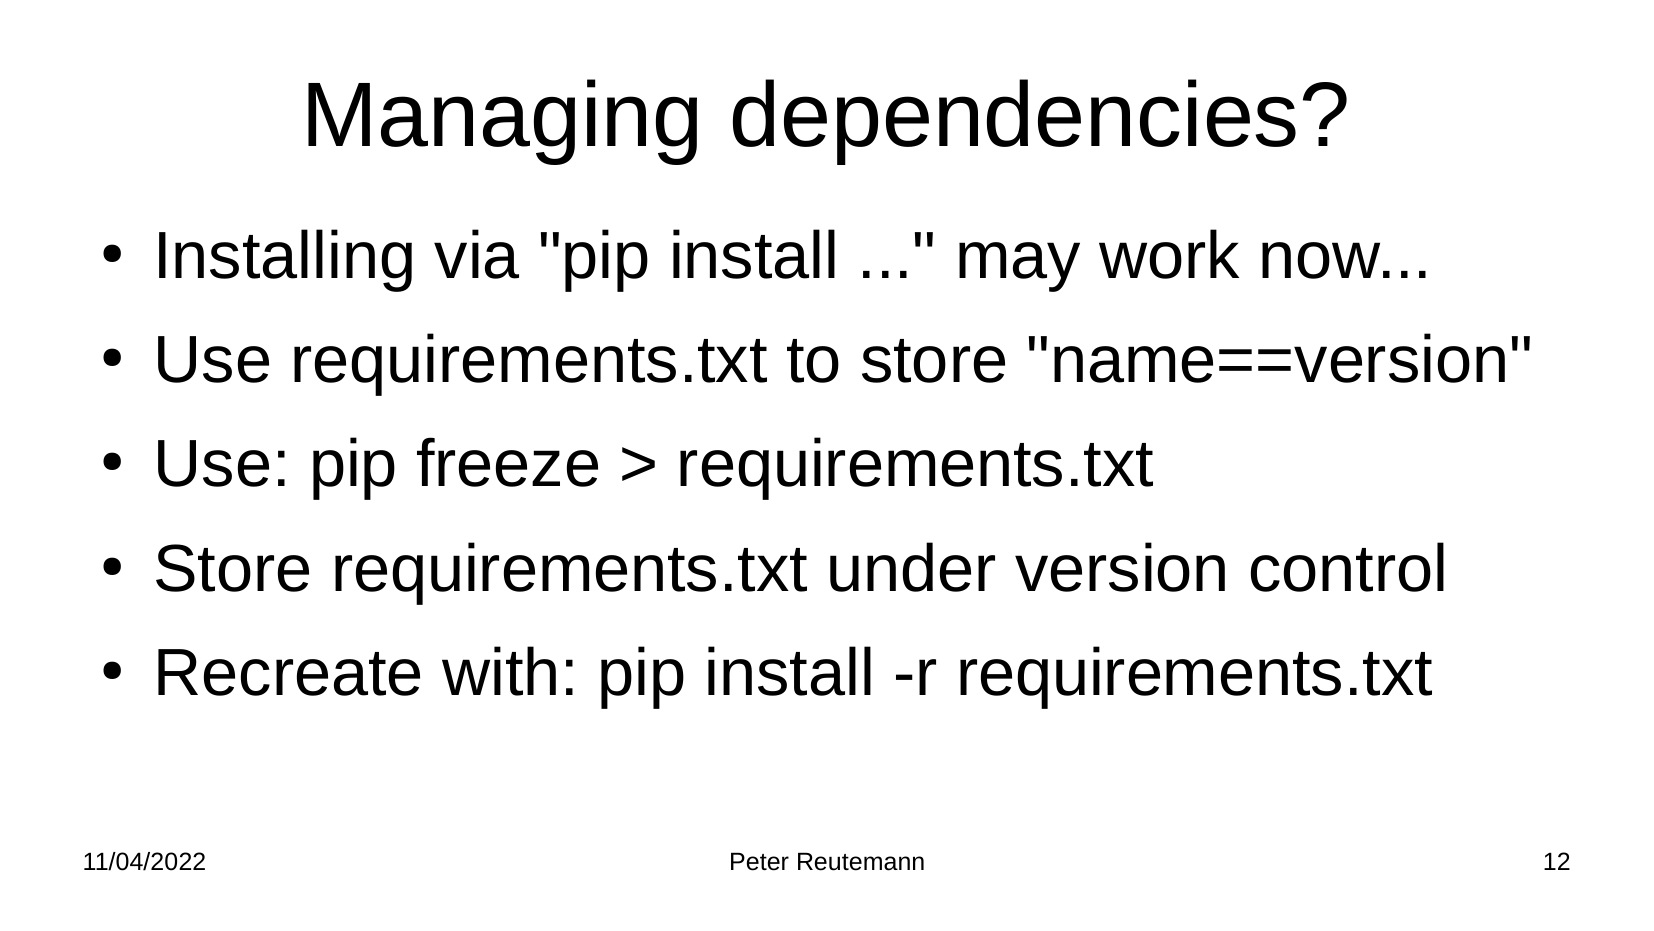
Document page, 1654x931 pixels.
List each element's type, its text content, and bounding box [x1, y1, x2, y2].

title Managing dependencies? [82, 37, 1571, 193]
list Installing via "pip install ..." may work now... Use requirements.txt to store "name==version" Use: pip freeze > requirements.txt Store requirements.txt under version control Recreate with: pip install -r requirements.txt [82, 217, 1571, 758]
